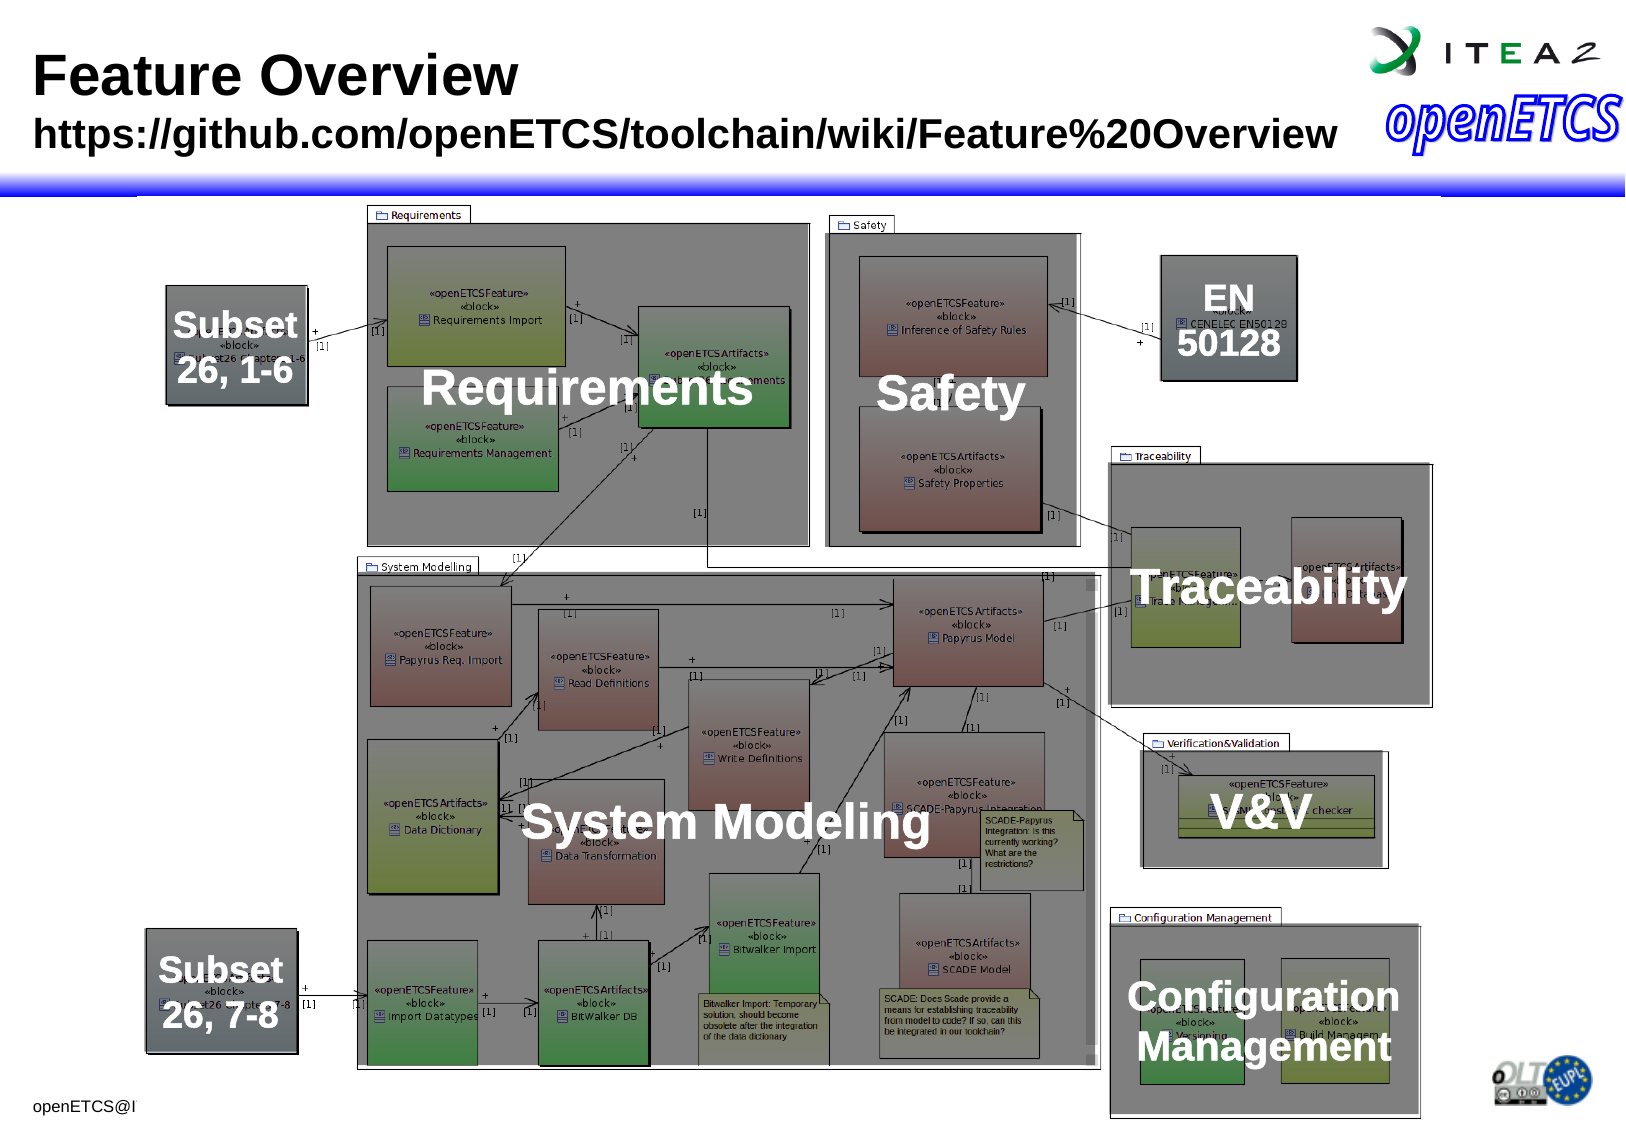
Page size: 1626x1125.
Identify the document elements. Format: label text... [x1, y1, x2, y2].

text_box System Modeling [357, 571, 1096, 1066]
picture [1348, 26, 1626, 76]
text_box Configuration Management [1109, 923, 1419, 1115]
text_box EN 50128 [1159, 254, 1299, 382]
text_box Subset 26, 1-6 [164, 285, 306, 405]
text_box Requirements [367, 223, 808, 546]
picture [137, 196, 1441, 1125]
text_box Safety [825, 233, 1077, 547]
text_box Subset 26, 7-8 [144, 928, 297, 1052]
text_box V&V [1139, 750, 1383, 868]
picture [1492, 1055, 1593, 1106]
text_box Traceability [1107, 462, 1430, 705]
title Feature Overview https://github.com/openETCS/toolchain/wiki/Feature%20Overview [32, 36, 1356, 157]
